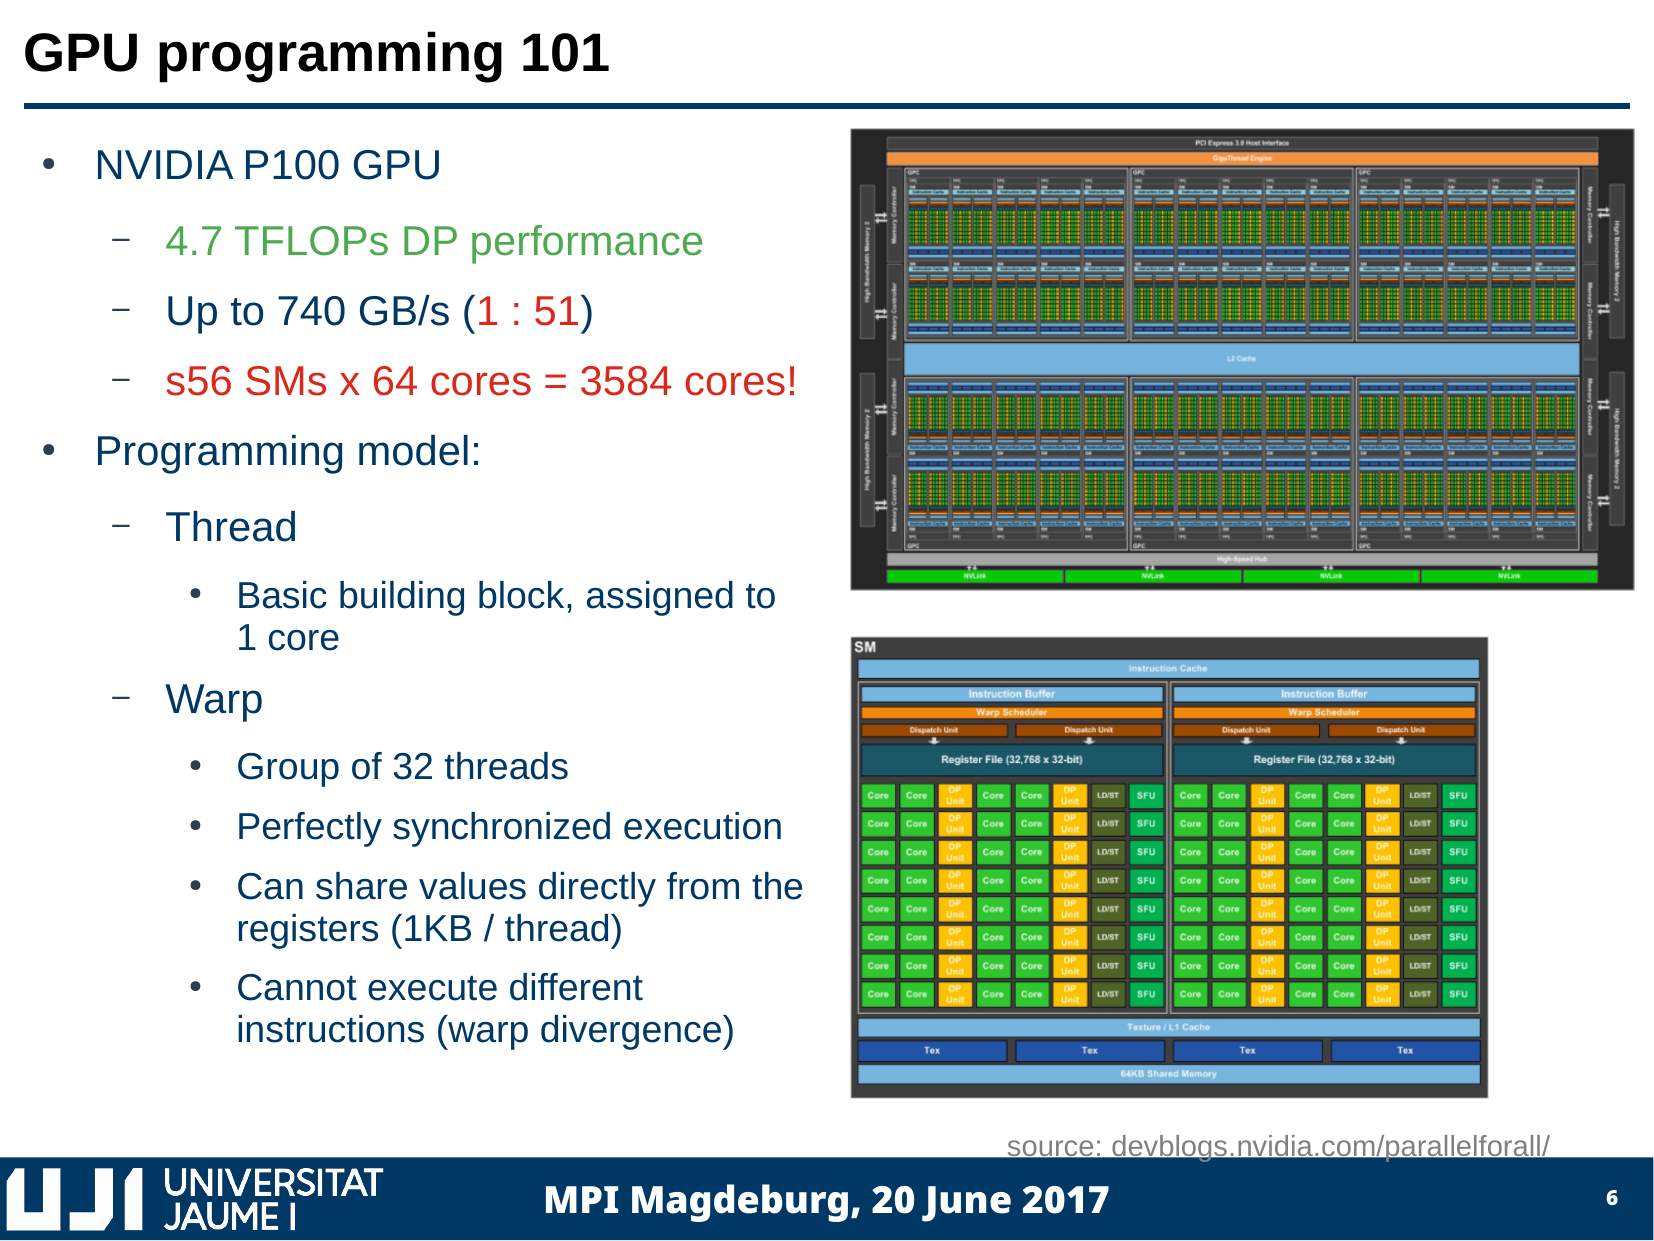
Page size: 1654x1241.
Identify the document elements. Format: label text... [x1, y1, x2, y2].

picture [0, 1158, 390, 1241]
picture [850, 128, 1635, 591]
title GPU programming 101 [23, 0, 1630, 107]
list NVIDIA P100 GPU 4.7 TFLOPs DP performance Up to 740 GB/s (1 : 51) s56 SMs x 64 cores = 3584 cores! Programming model: Thread Basic building block, assigned to 1 core Warp Group of 32 threads Perfectly synchronized execution Can share values directly from the registers (1KB / thread) Cannot execute different instructions (warp divergence) [23, 141, 808, 1134]
picture [850, 636, 1489, 1099]
text_box source: devblogs.nvidia.com/parallelforall/ [992, 1122, 1567, 1170]
